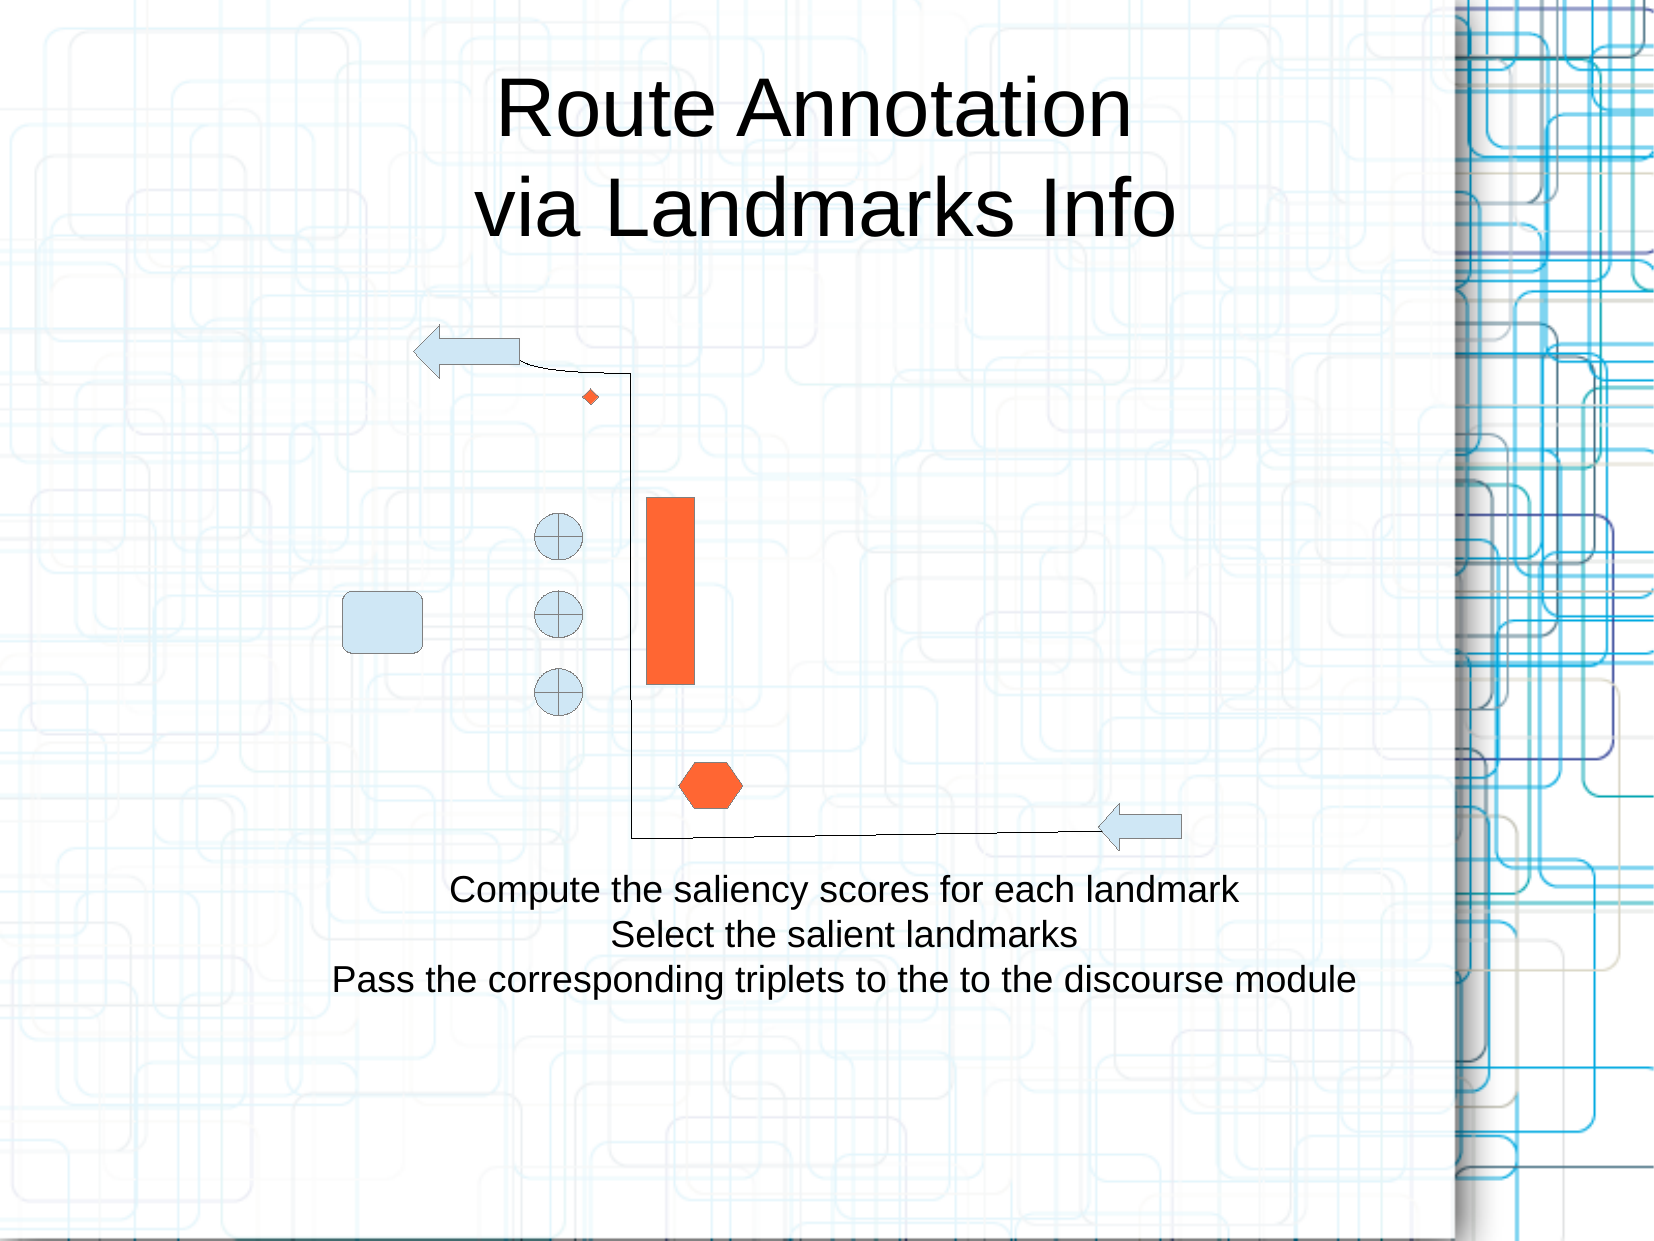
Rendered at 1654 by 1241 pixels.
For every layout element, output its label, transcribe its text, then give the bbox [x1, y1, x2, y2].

text_box Compute the saliency scores for each landmark Select the salient landmarks Pass the corresponding triplets to the to the discourse module [118, 324, 1571, 1044]
text_box [1098, 803, 1182, 851]
text_box [534, 590, 583, 638]
text_box [342, 591, 423, 654]
text_box [534, 513, 583, 560]
text_box [678, 762, 743, 809]
text_box [413, 324, 520, 379]
text_box [646, 497, 695, 685]
text_box [534, 668, 583, 716]
picture [0, 0, 1654, 1241]
text_box [582, 388, 599, 405]
text_box Route Annotation via Landmarks Info [82, 49, 1571, 257]
